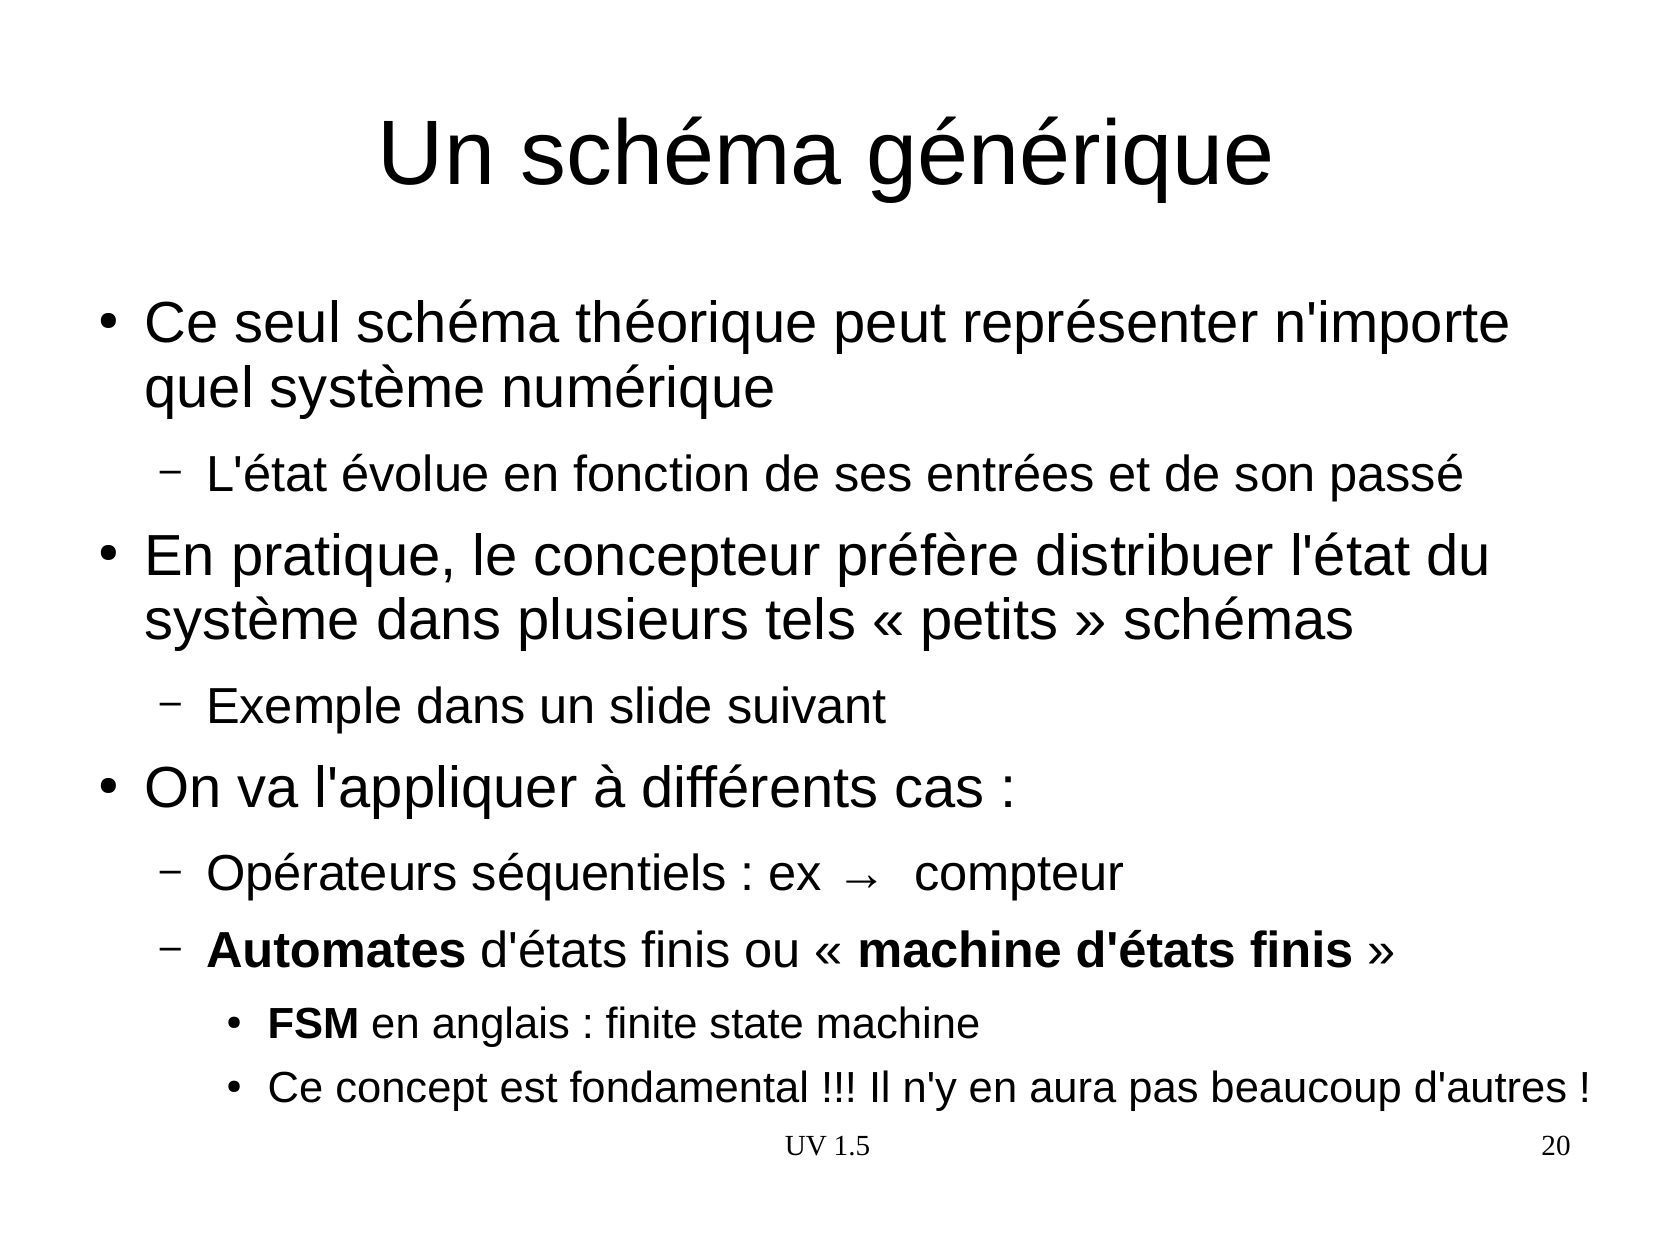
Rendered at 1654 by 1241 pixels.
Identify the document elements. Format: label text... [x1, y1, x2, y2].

list Ce seul schéma théorique peut représenter n'importe quel système numérique L'état évolue en fonction de ses entrées et de son passé En pratique, le concepteur préfère distribuer l'état du système dans plusieurs tels « petits » schémas Exemple dans un slide suivant On va l'appliquer à différents cas : Opérateurs séquentiels : ex → compteur Automates d'états finis ou « machine d'états finis » FSM en anglais : finite state machine Ce concept est fondamental !!! Il n'y en aura pas beaucoup d'autres ! [82, 290, 1595, 1170]
title Un schéma générique [82, 49, 1571, 257]
